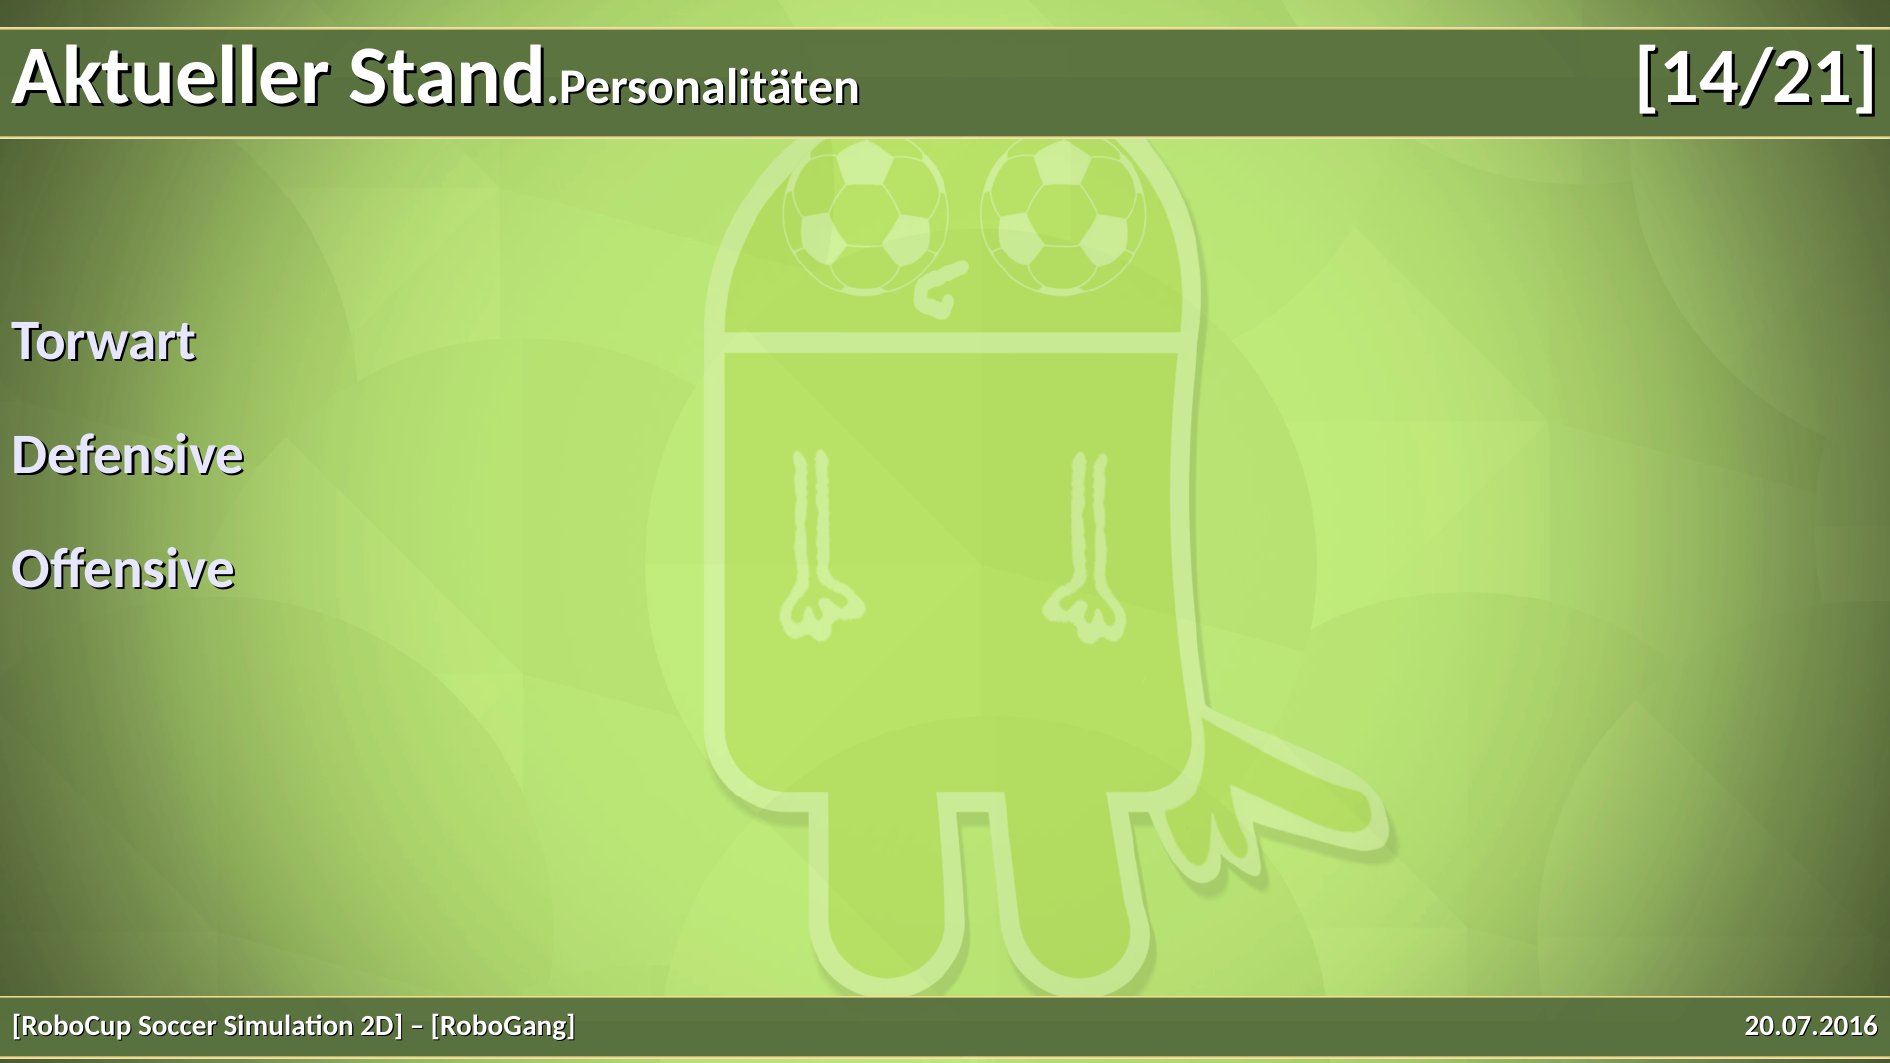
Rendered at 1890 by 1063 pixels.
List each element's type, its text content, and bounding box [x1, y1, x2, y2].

title 20.07.2016 [1629, 1003, 1878, 1052]
picture [0, 0, 1890, 1063]
title [RoboCup Soccer Simulation 2D] – [RoboGang] [11, 1003, 1063, 1052]
subtitle Torwart Defensive Offensive [11, 259, 1878, 910]
title [14/21] [1535, 34, 1878, 131]
title Aktueller Stand.Personalitäten [11, 32, 1430, 134]
